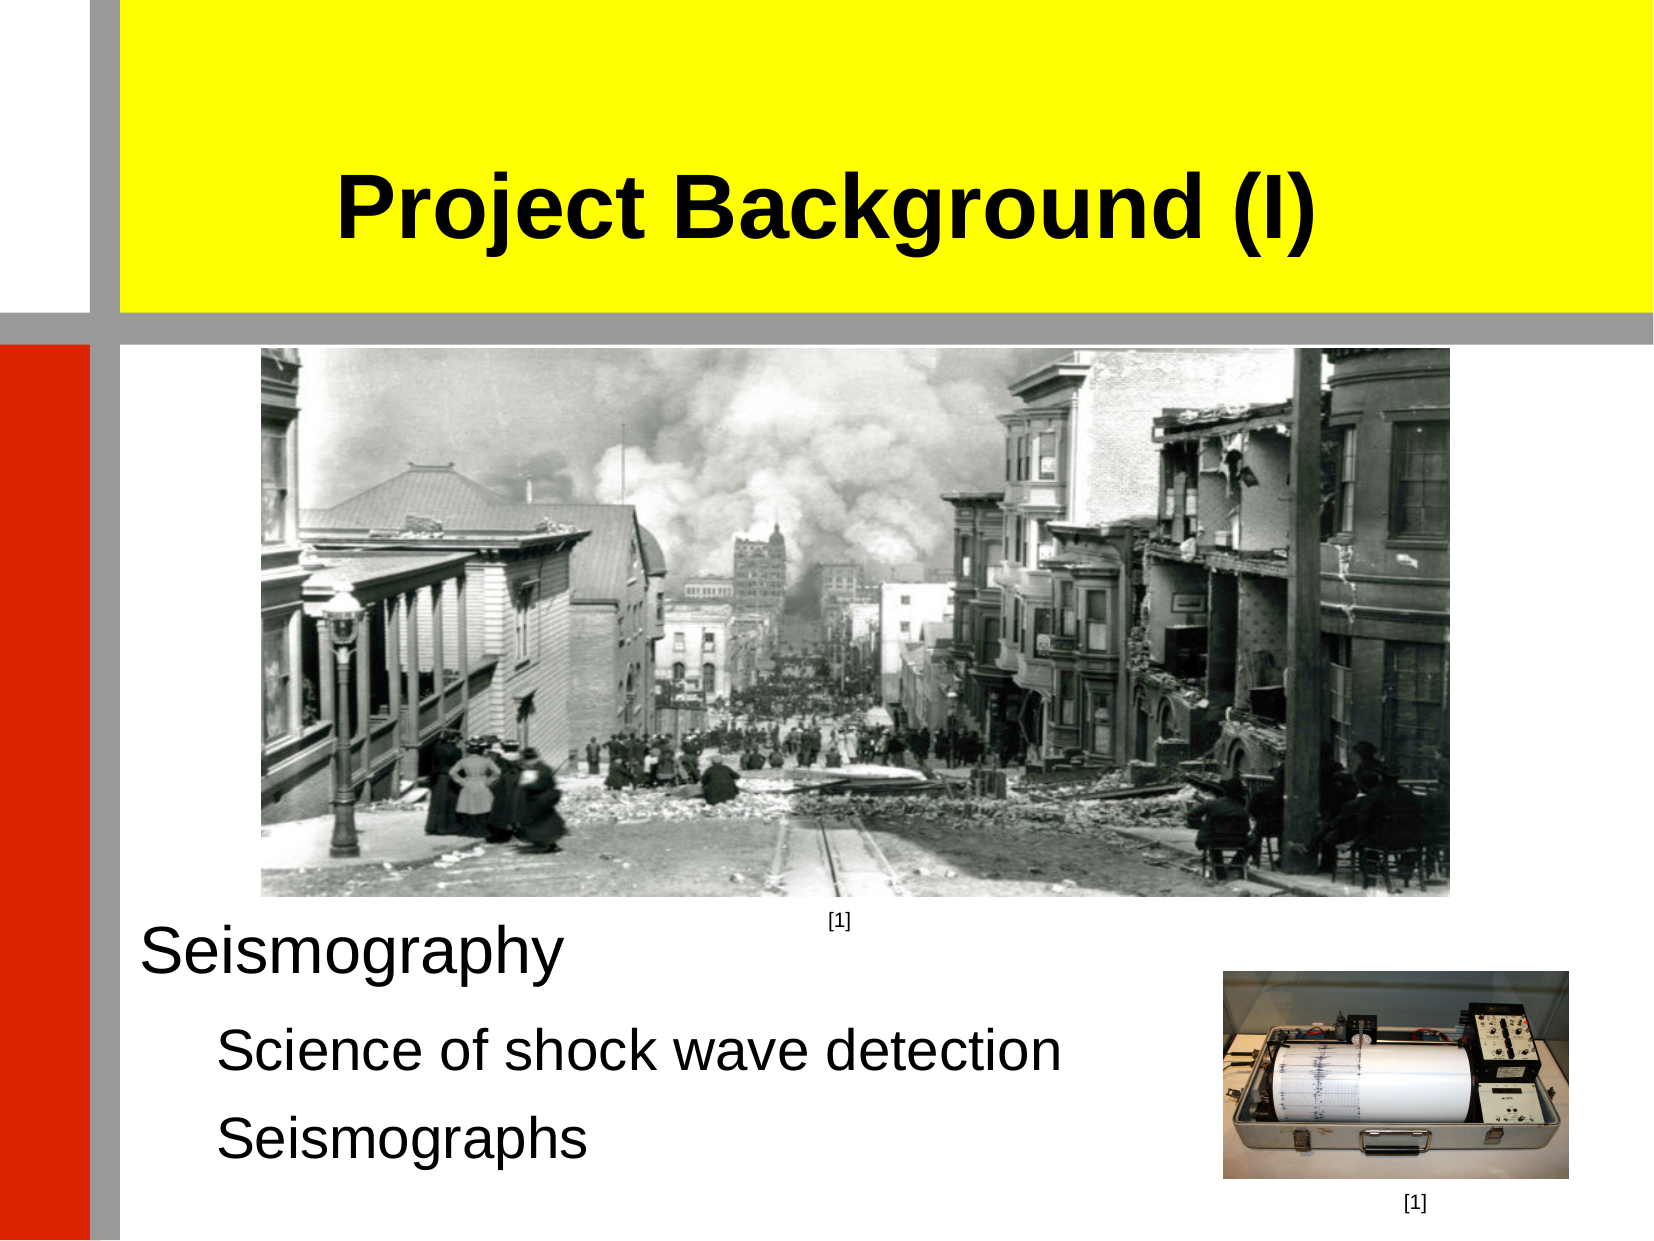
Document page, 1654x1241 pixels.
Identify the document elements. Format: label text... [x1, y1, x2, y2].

title Project Background (I) [121, 110, 1534, 303]
list Seismography Science of shock wave detection Seismographs [121, 391, 1534, 1172]
text_box [1] [813, 901, 866, 940]
text_box [1] [1389, 1183, 1442, 1222]
picture [1223, 971, 1569, 1179]
picture [261, 348, 1450, 897]
